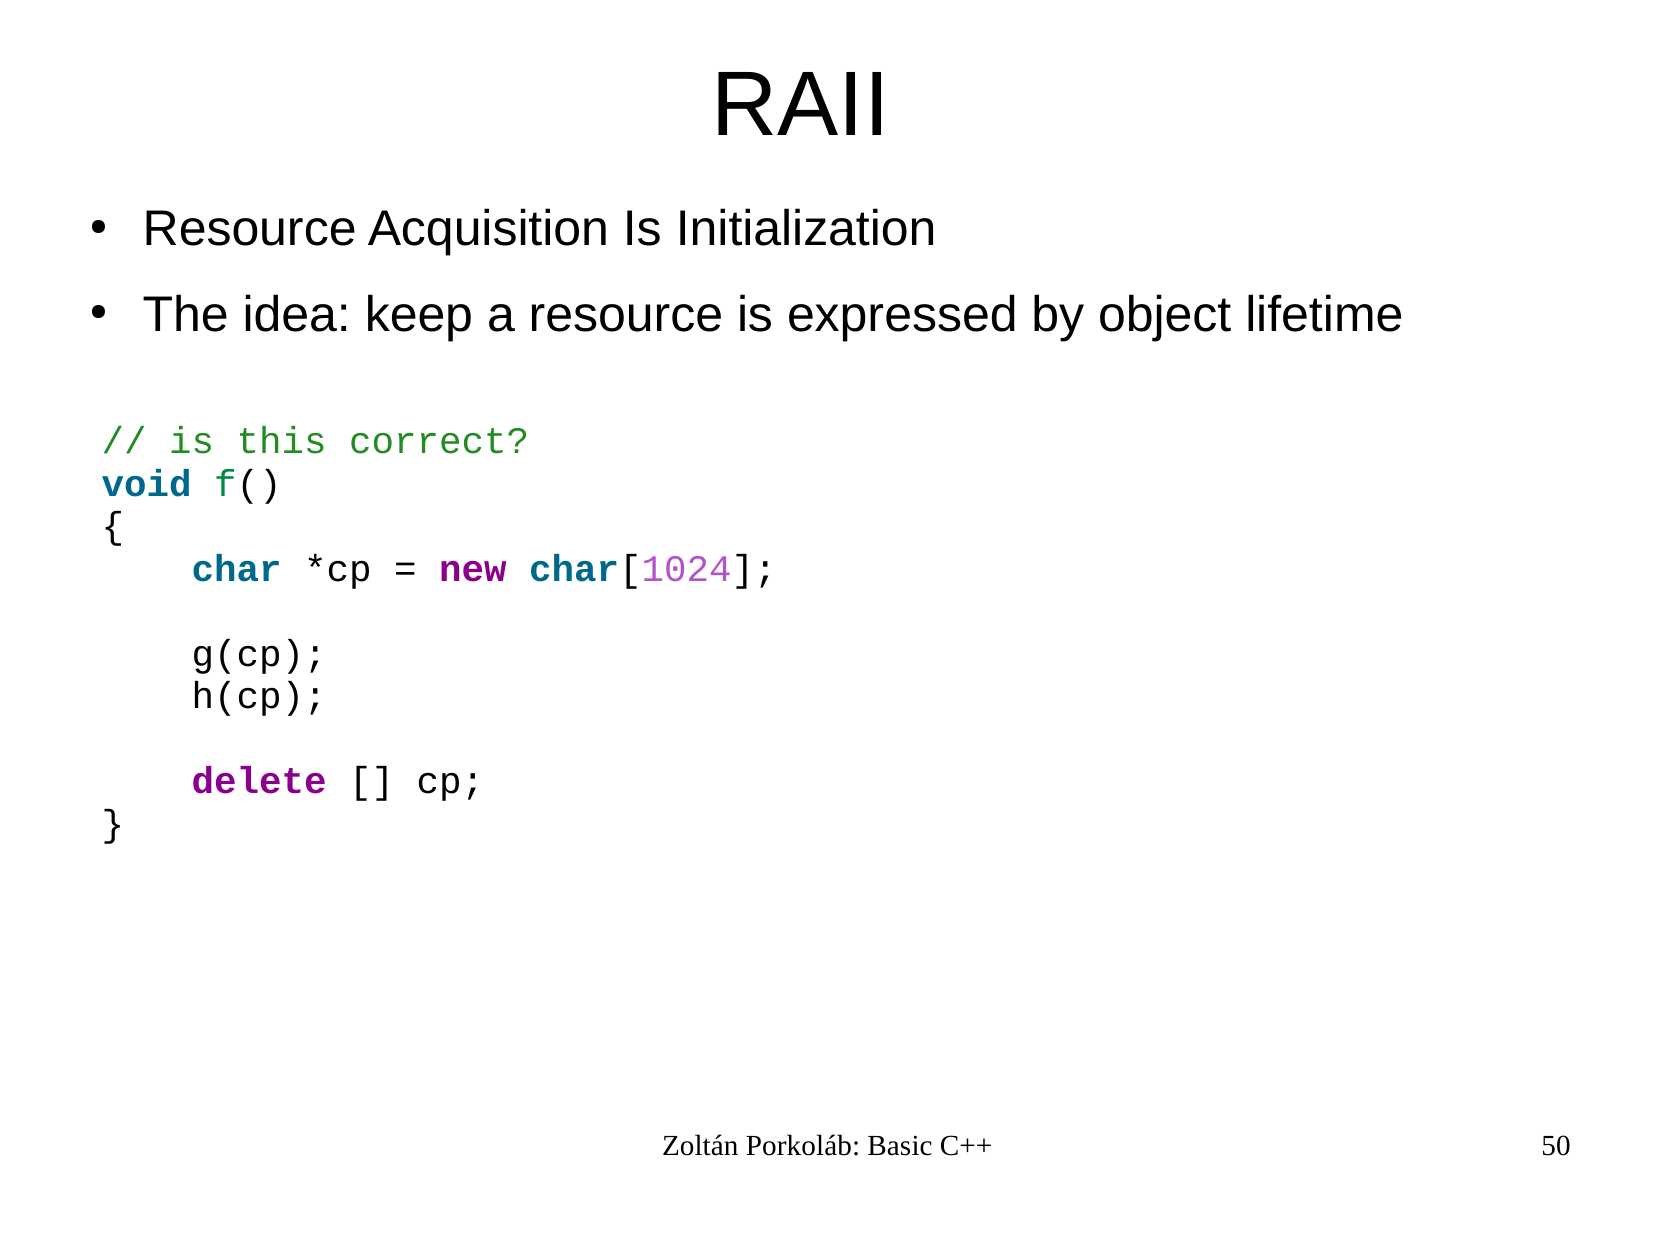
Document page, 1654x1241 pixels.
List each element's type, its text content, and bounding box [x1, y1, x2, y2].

title RAII [56, 0, 1546, 208]
text_box // is this correct? void f() { char *cp = new char[1024]; g(cp); h(cp); delete [] cp; } [86, 414, 1651, 943]
list Resource Acquisition Is Initialization The idea: keep a resource is expressed by object lifetime [71, 119, 1606, 346]
